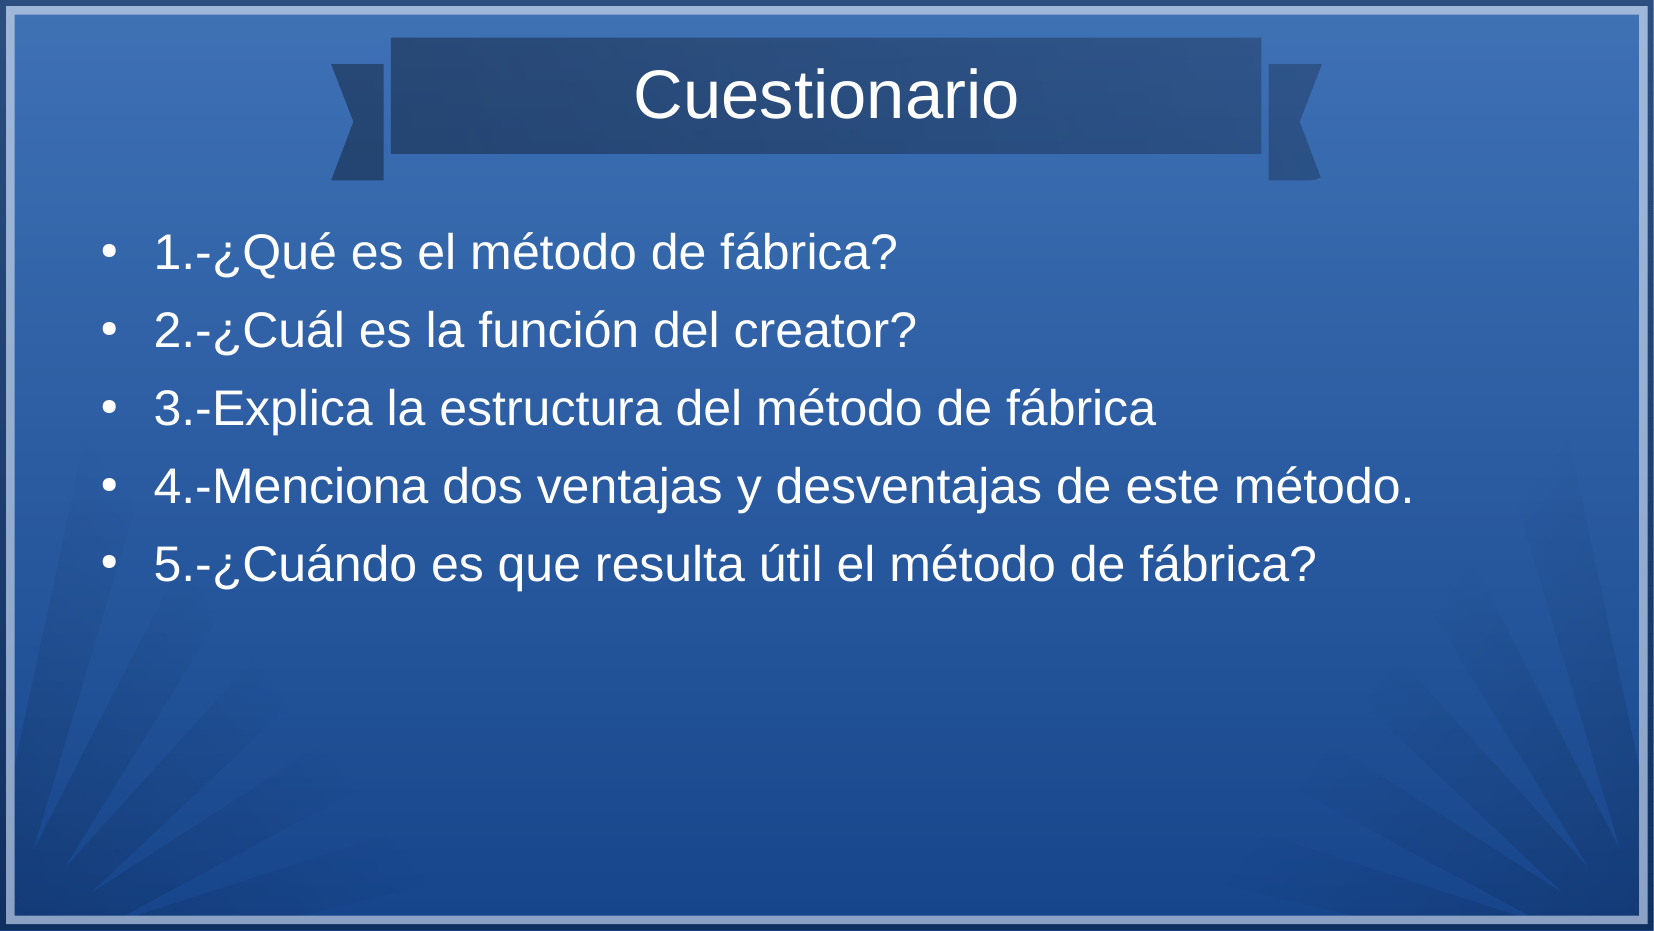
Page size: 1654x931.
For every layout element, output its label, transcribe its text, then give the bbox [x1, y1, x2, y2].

title Cuestionario [389, 35, 1264, 154]
list 1.-¿Qué es el método de fábrica? 2.-¿Cuál es la función del creator? 3.-Explica la estructura del método de fábrica 4.-Menciona dos ventajas y desventajas de este método. 5.-¿Cuándo es que resulta útil el método de fábrica? [82, 224, 1571, 848]
